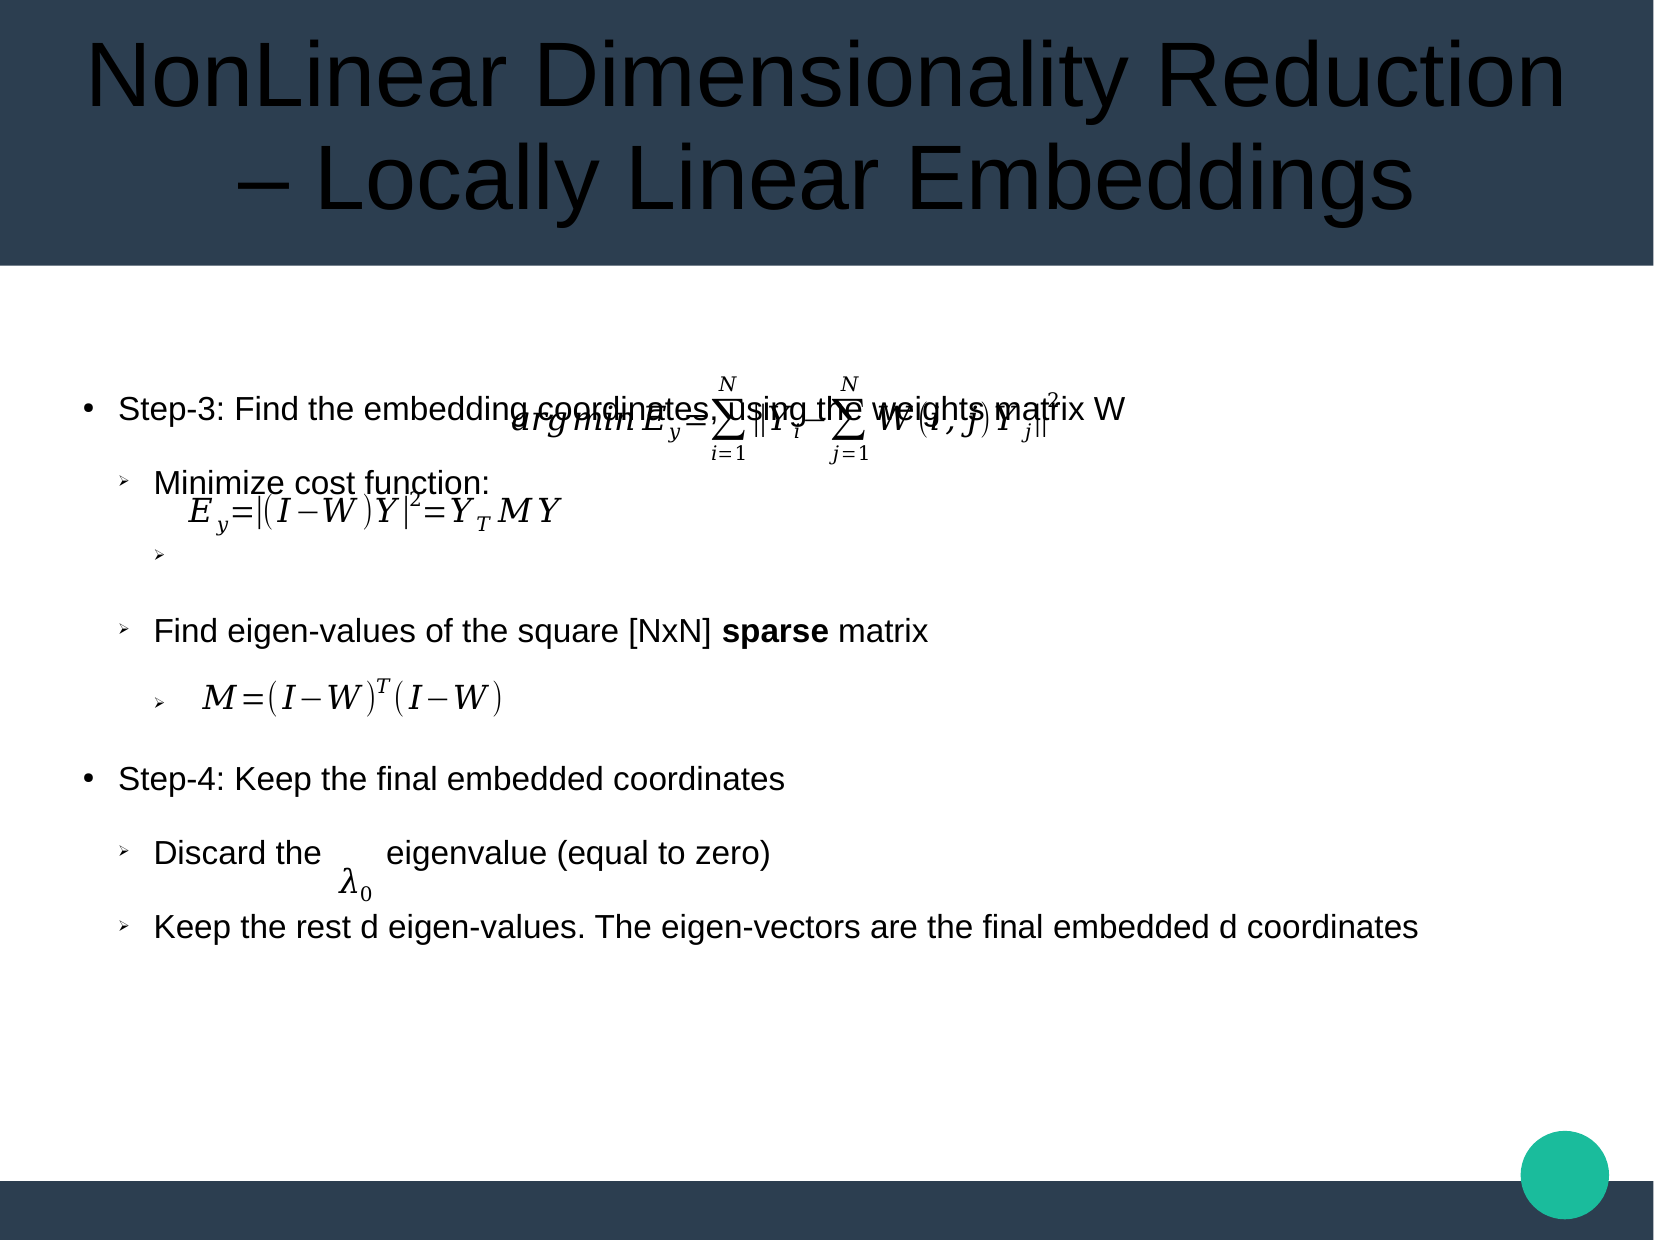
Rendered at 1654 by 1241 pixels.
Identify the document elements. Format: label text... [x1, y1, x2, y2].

title NonLinear Dimensionality Reduction – Locally Linear Embeddings [60, 0, 1596, 253]
chart [504, 372, 1066, 466]
chart [180, 487, 571, 537]
chart [195, 675, 510, 720]
chart [330, 861, 379, 907]
subtitle Step-3: Find the embedding coordinates, using the weights matrix W Minimize cost function: Find eigen-values of the square [NxN] sparse matrix Step-4: Keep the final embedded coordinates Discard the eigenvalue (equal to zero) Keep the rest d eigen-values. The eigen-vectors are the final embedded d coordinates [82, 290, 1571, 1010]
